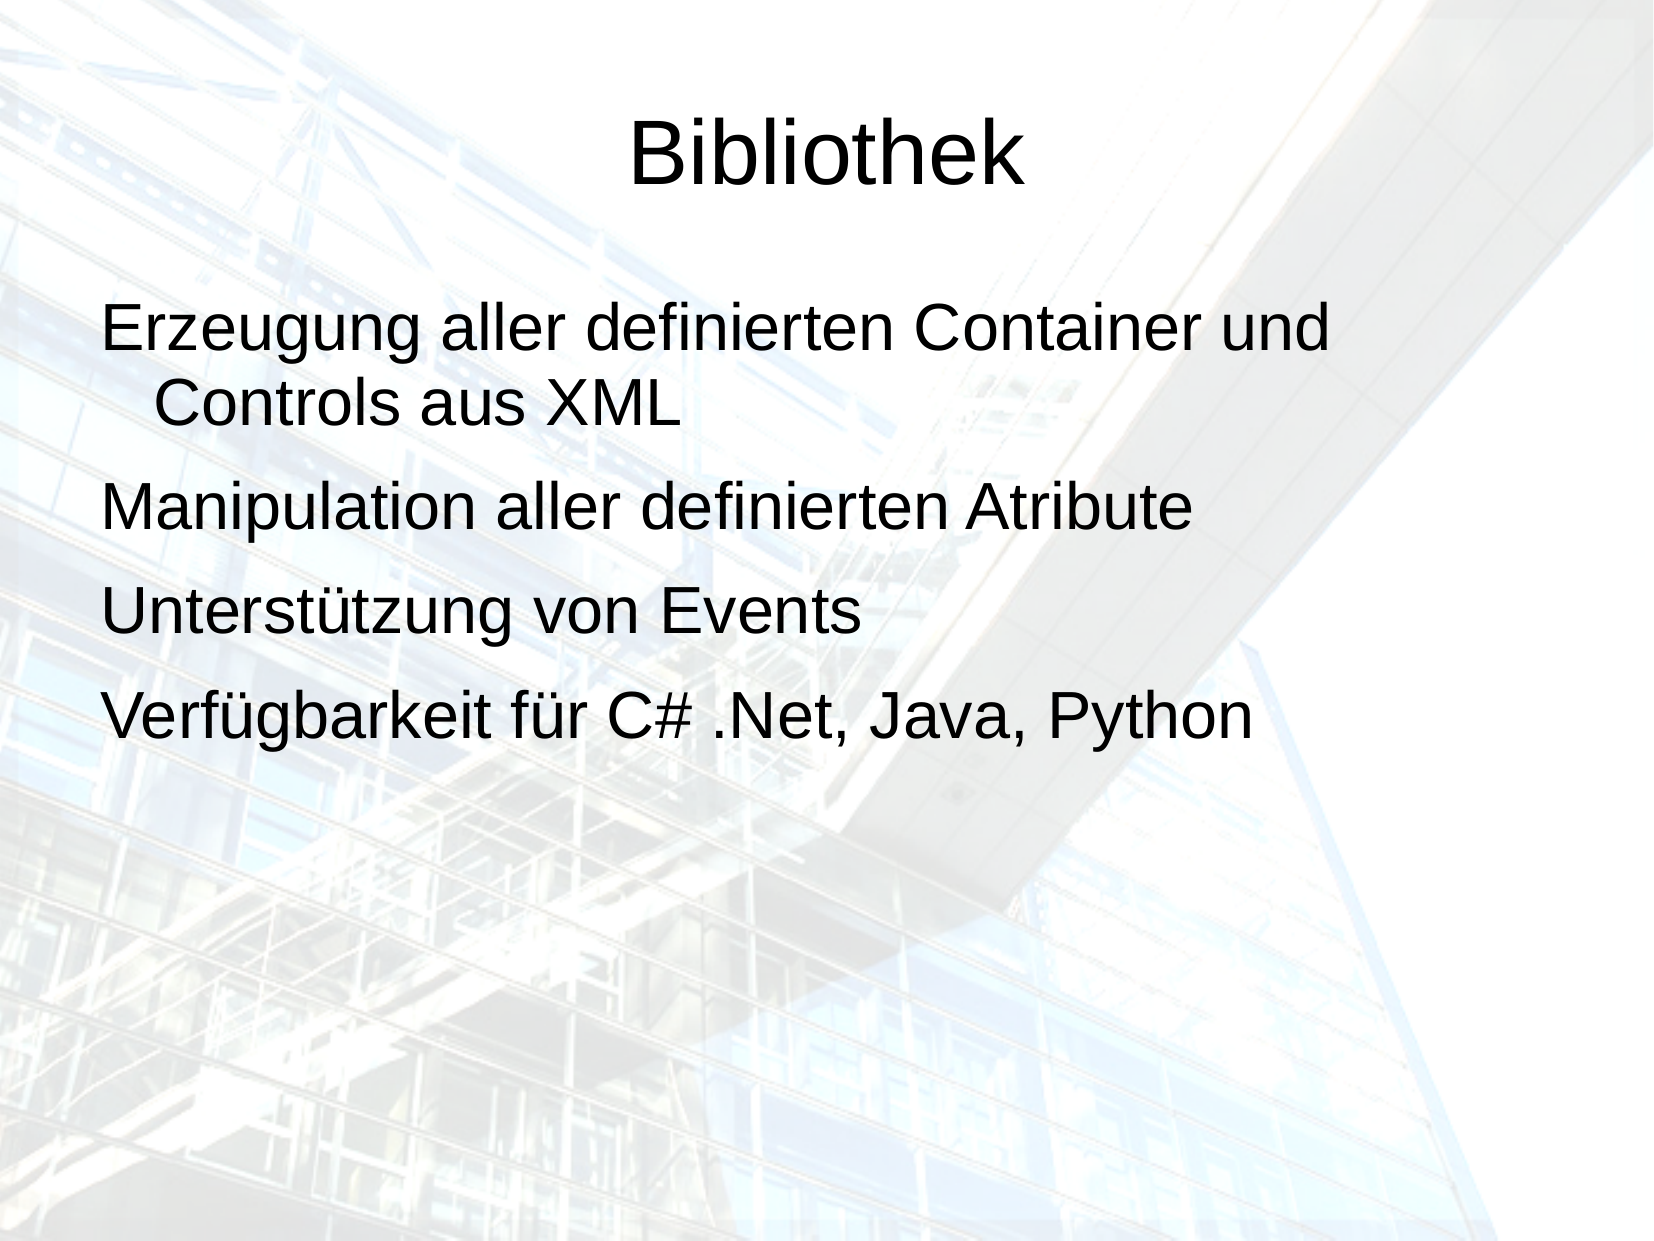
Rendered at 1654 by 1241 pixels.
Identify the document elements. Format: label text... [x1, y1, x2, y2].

title Bibliothek [82, 56, 1571, 250]
picture [0, 0, 1654, 1241]
list Erzeugung aller definierten Container und Controls aus XML Manipulation aller definierten Atribute Unterstützung von Events Verfügbarkeit für C# .Net, Java, Python [82, 290, 1571, 1094]
